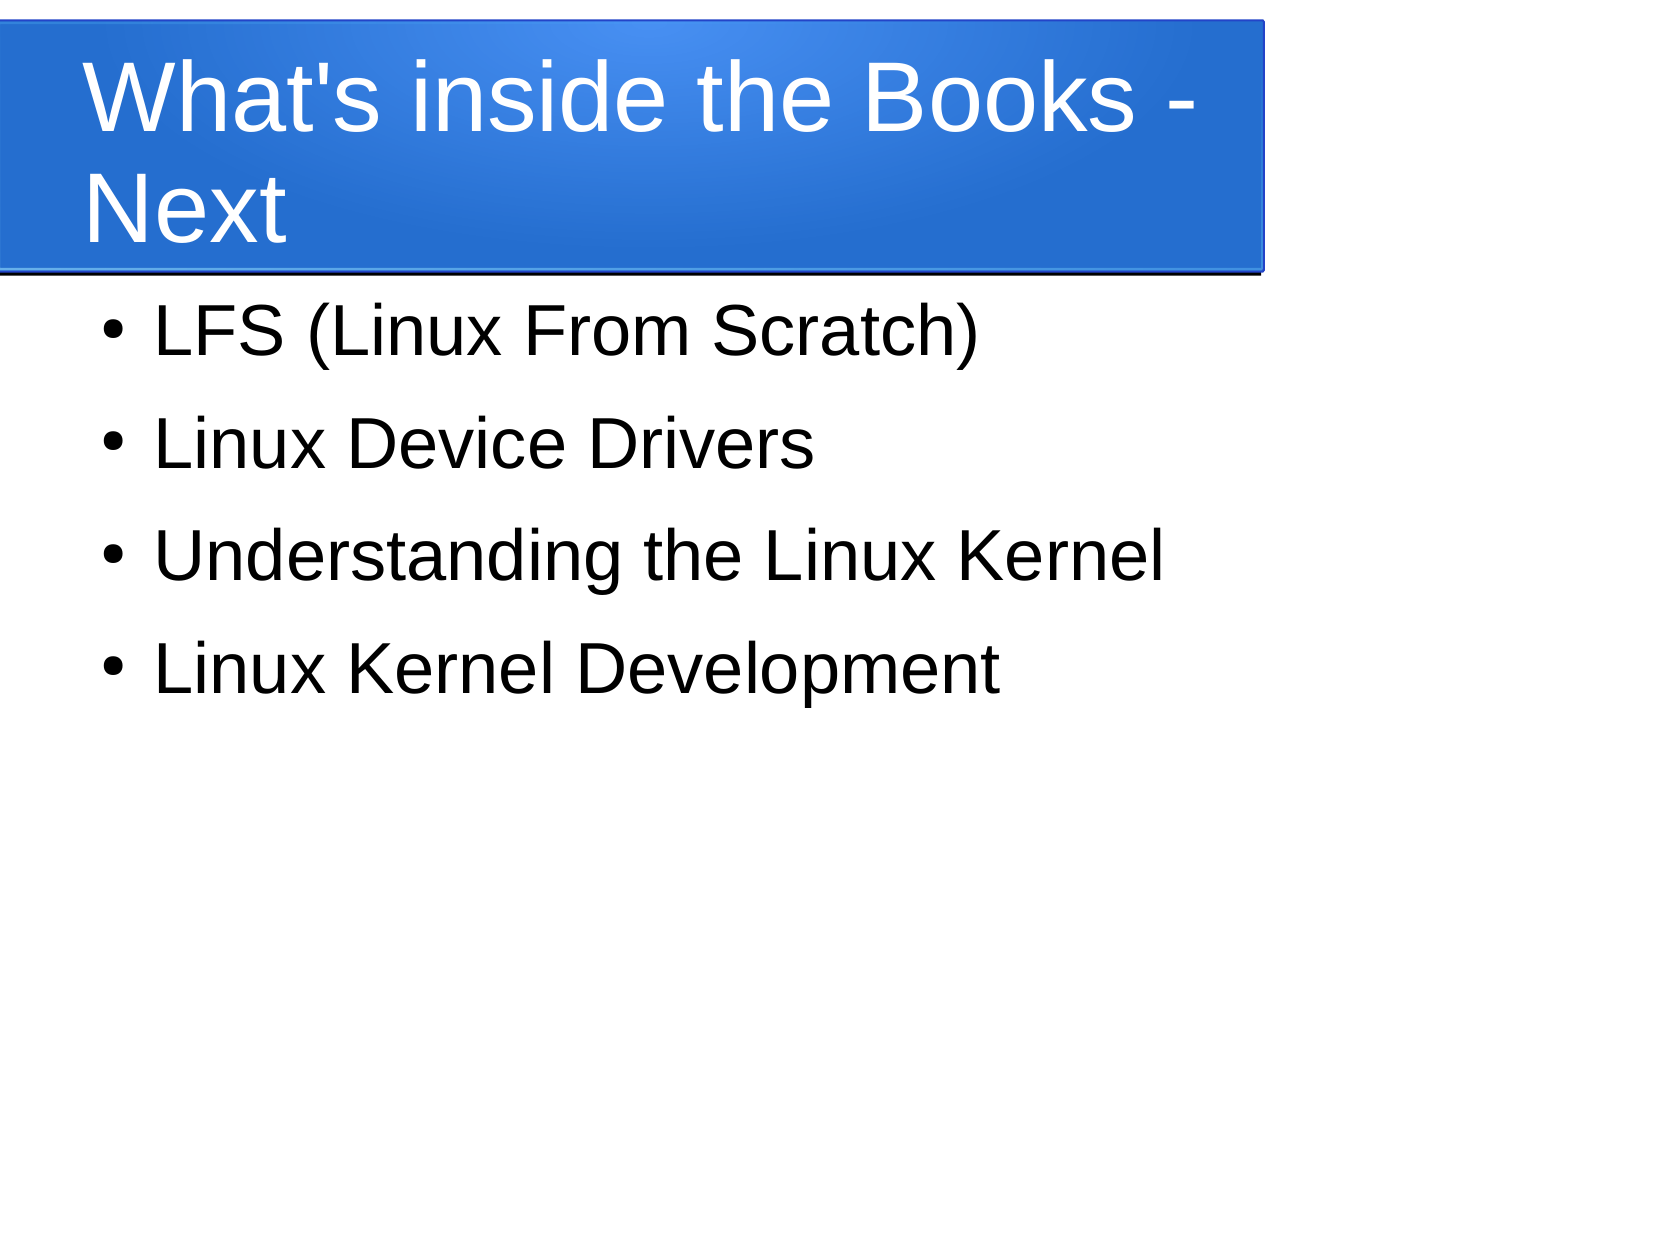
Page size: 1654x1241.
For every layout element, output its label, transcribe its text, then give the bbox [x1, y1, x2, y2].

list LFS (Linux From Scratch) Linux Device Drivers Understanding the Linux Kernel Linux Kernel Development [82, 290, 1538, 1010]
title What's inside the Books - Next [82, 42, 1250, 264]
